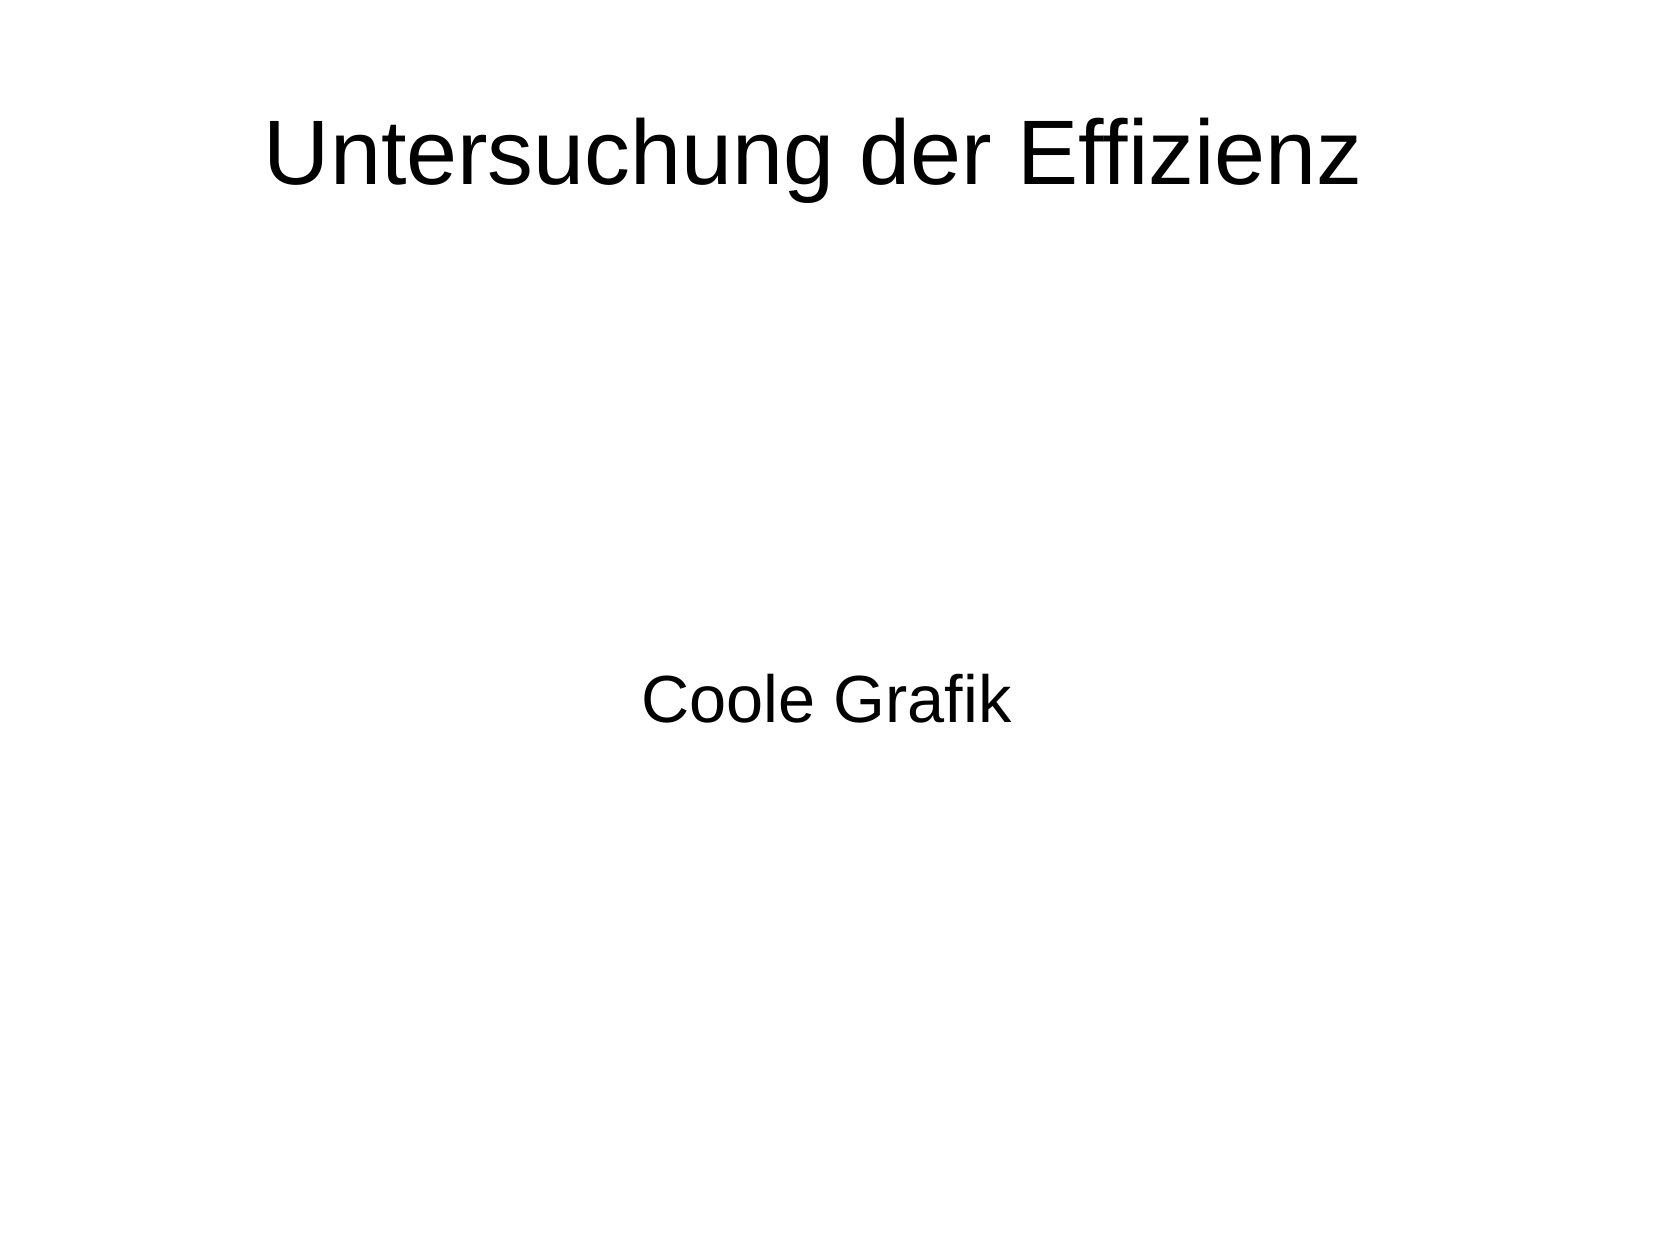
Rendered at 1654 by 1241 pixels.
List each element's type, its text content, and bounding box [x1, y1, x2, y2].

title Untersuchung der Effizienz [82, 49, 1571, 257]
subtitle Coole Grafik [82, 290, 1571, 1109]
